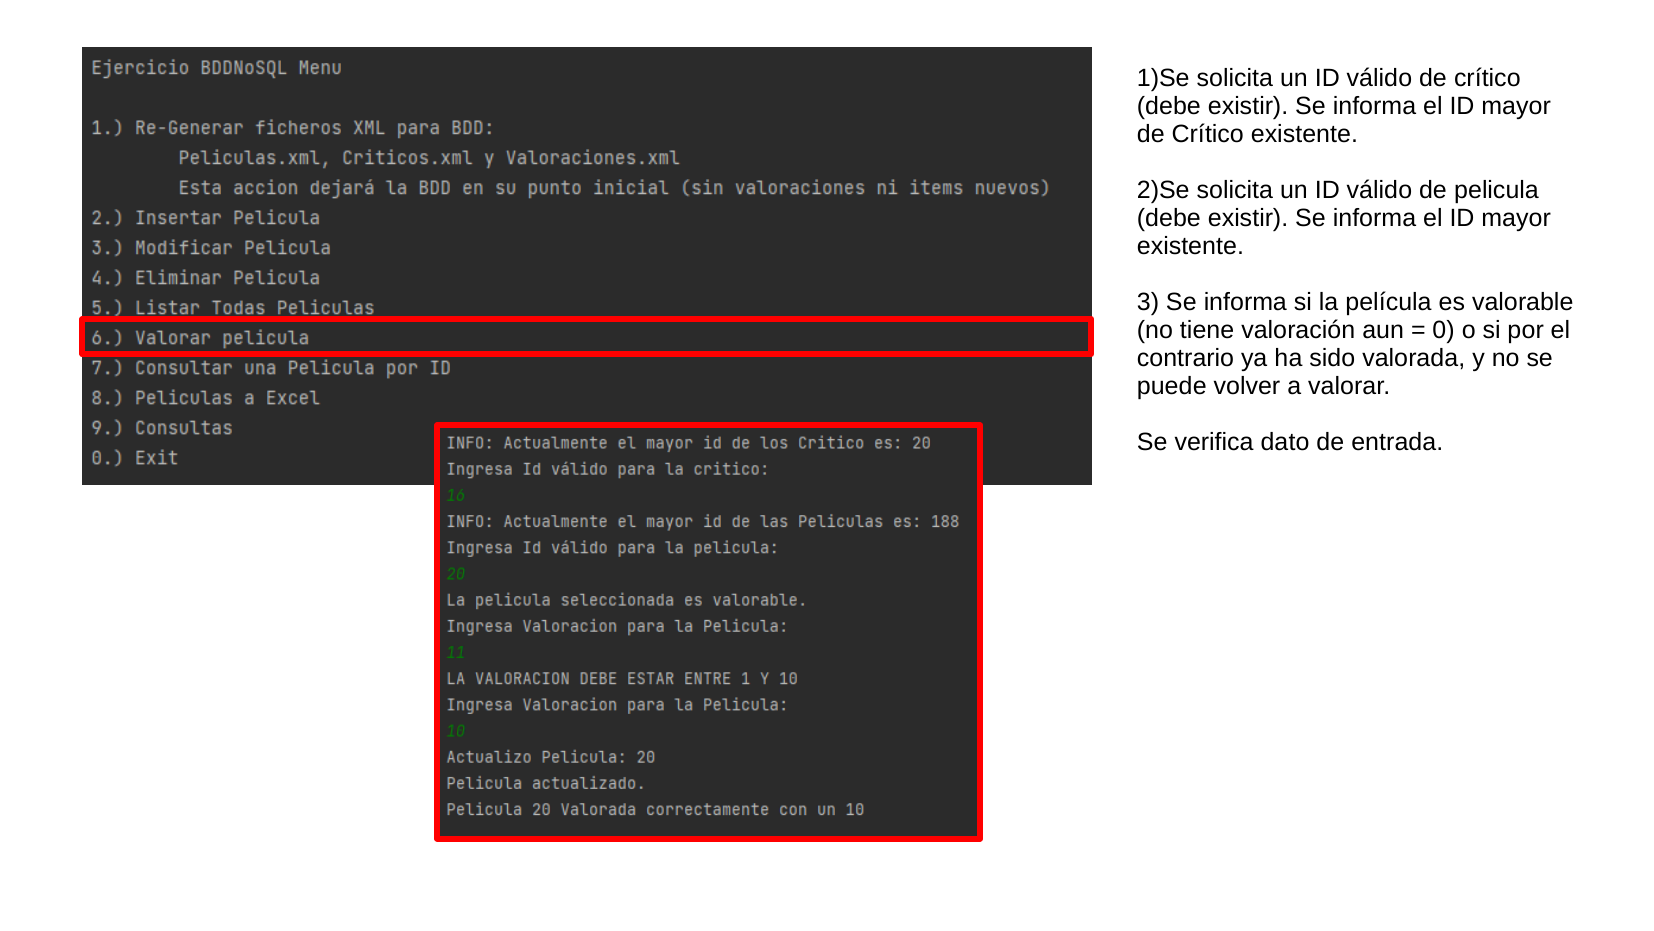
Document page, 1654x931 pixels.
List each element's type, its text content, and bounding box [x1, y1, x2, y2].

picture [82, 47, 1092, 316]
picture [440, 428, 977, 836]
picture [85, 322, 1088, 351]
text_box 1)Se solicita un ID válido de crítico (debe existir). Se informa el ID mayor de Crítico existente. 2)Se solicita un ID válido de pelicula (debe existir). Se informa el ID mayor existente. 3) Se informa si la película es valorable (no tiene valoración aun = 0) o si por el contrario ya ha sido valorada, y no se puede volver a valorar. Se verifica dato de entrada. [1122, 56, 1595, 492]
picture [82, 357, 1092, 485]
